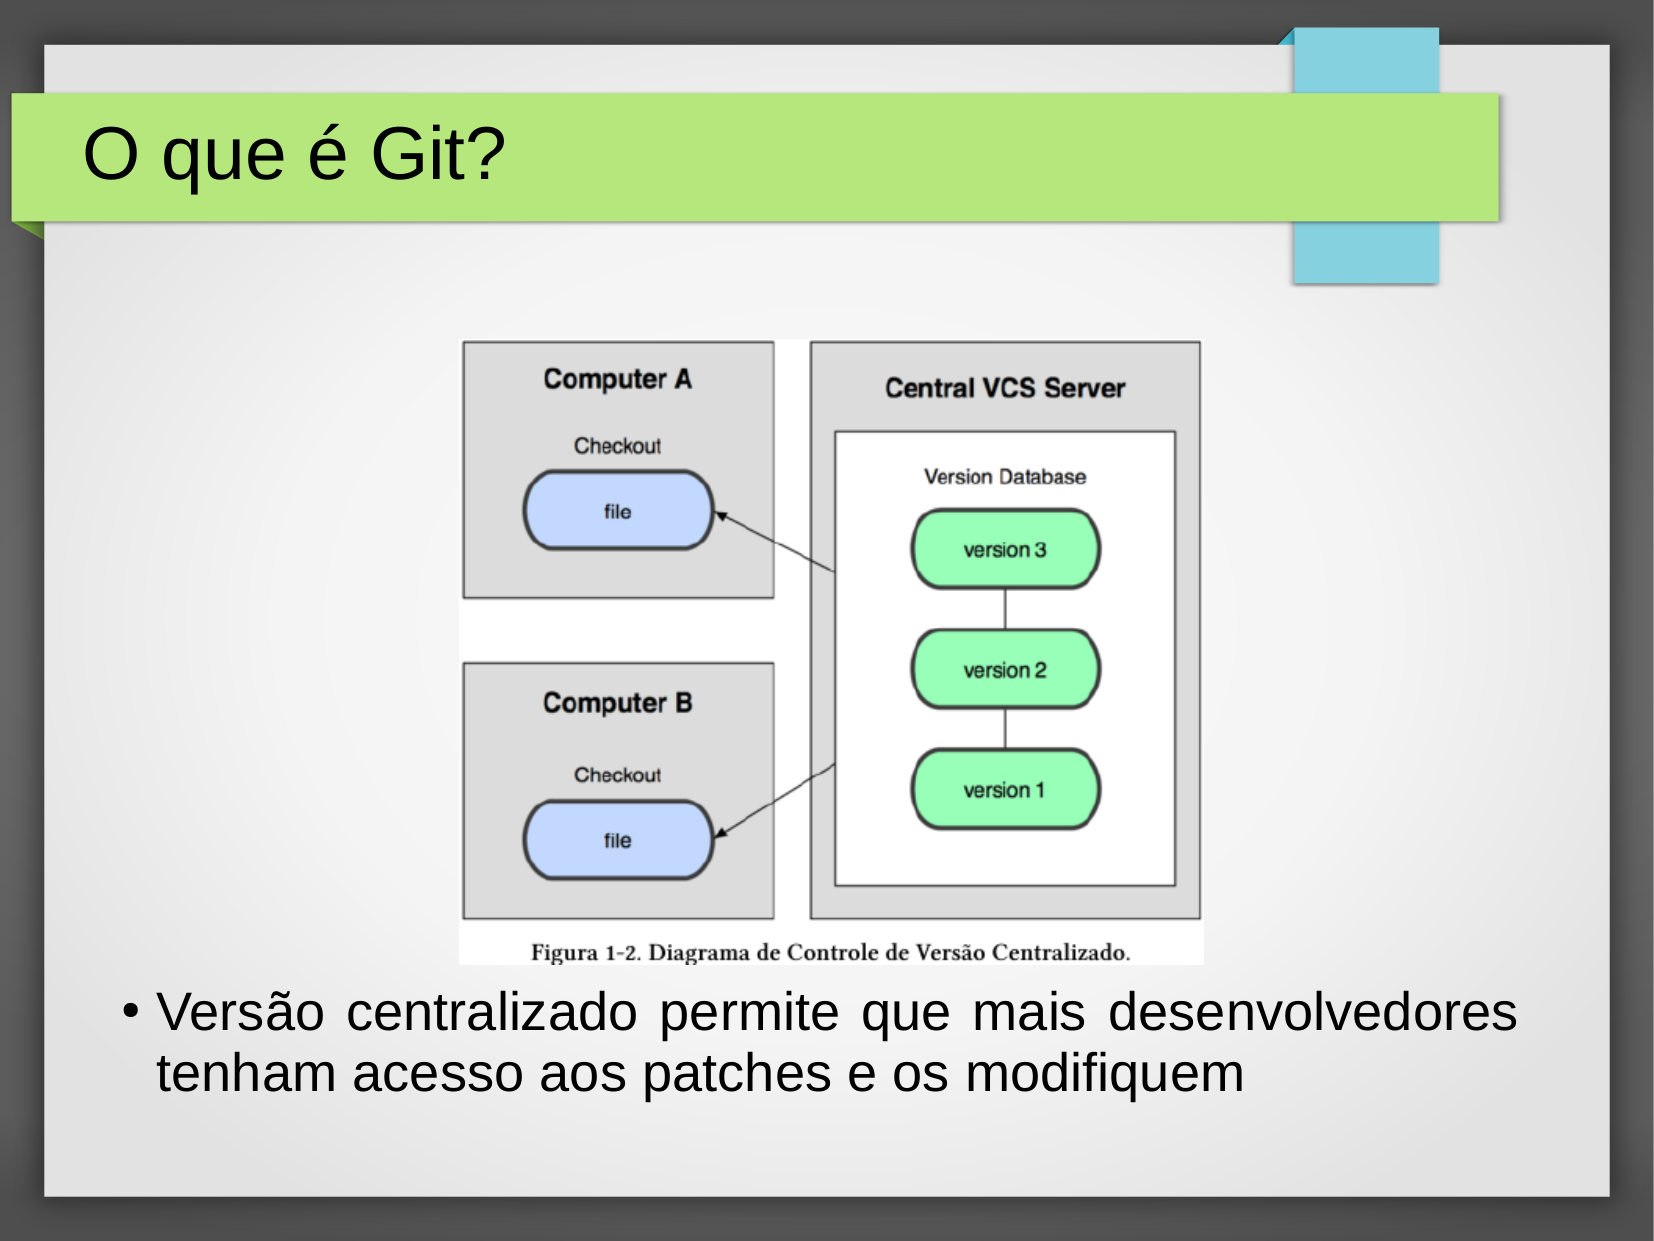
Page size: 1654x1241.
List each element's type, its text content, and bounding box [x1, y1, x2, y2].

picture [0, 0, 1654, 1241]
title O que é Git? [82, 94, 1264, 213]
text_box Versão centralizado permite que mais desenvolvedores tenham acesso aos patches e os modifiquem [106, 974, 1536, 1111]
